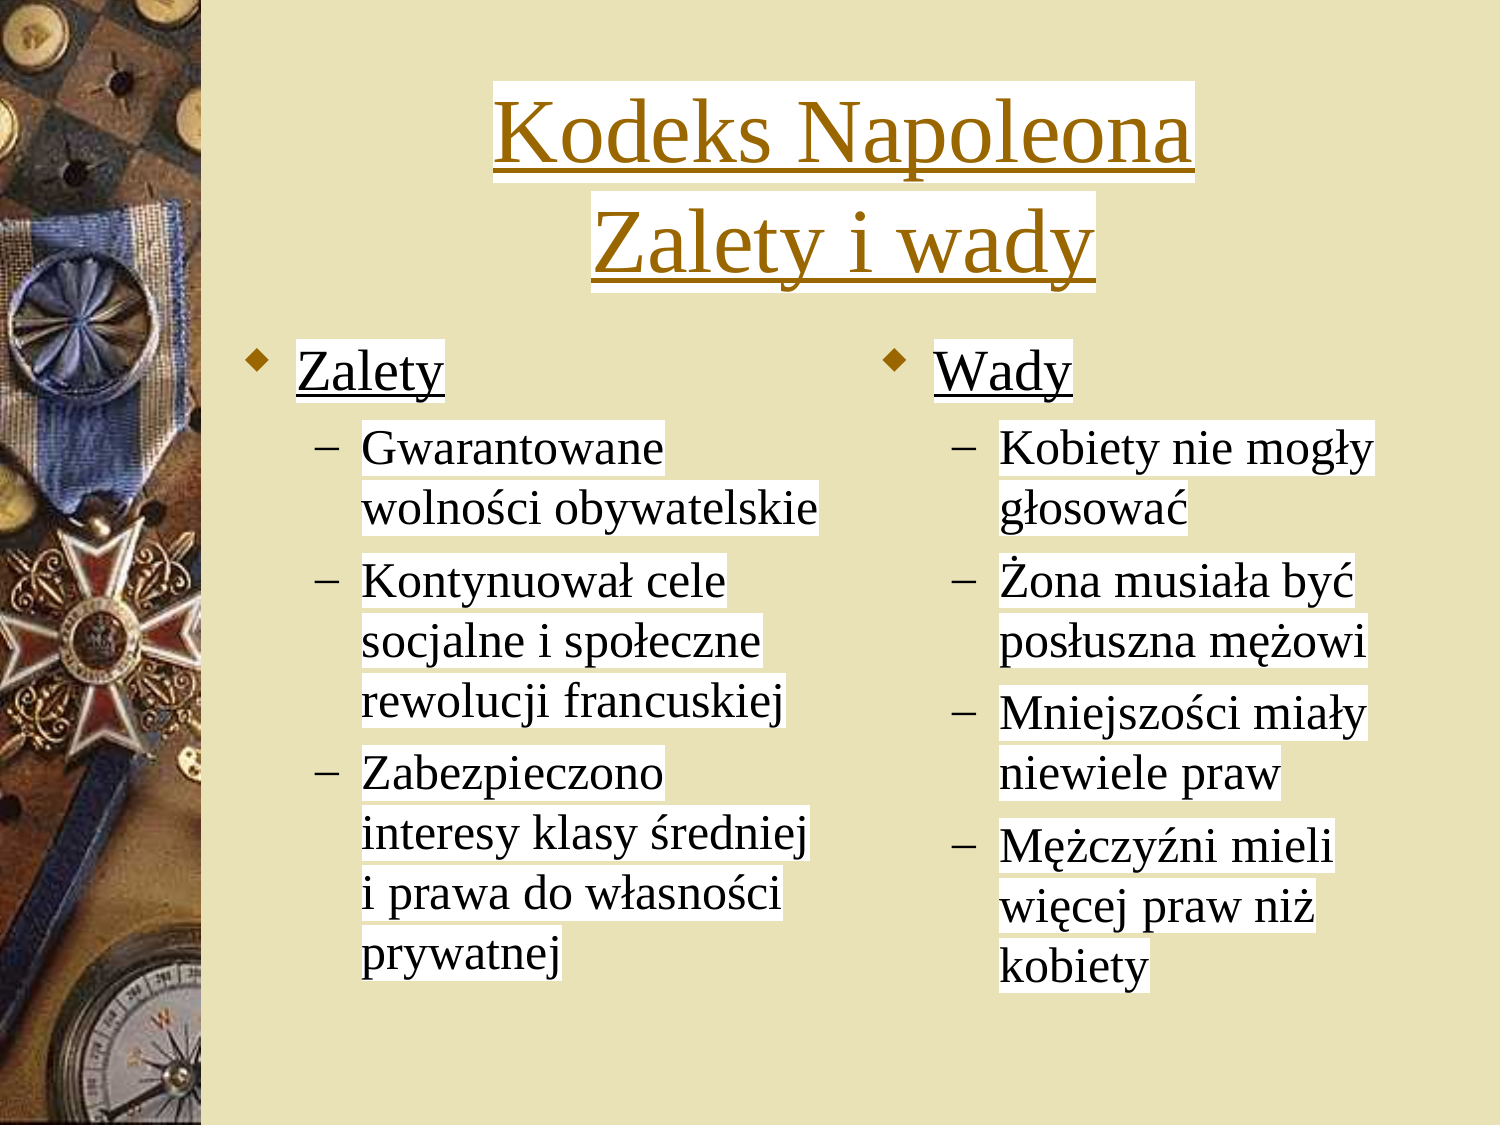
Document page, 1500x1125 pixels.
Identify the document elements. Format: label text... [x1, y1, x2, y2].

list Wady Kobiety nie mogły głosować Żona musiała być posłuszna mężowi Mniejszości miały niewiele praw Mężczyźni mieli więcej praw niż kobiety [862, 324, 1476, 1000]
picture [0, 0, 201, 1125]
title Kodeks Napoleona Zalety i wady [224, 87, 1463, 275]
list Zalety Gwarantowane wolności obywatelskie Kontynuował cele socjalne i społeczne rewolucji francuskiej Zabezpieczono interesy klasy średniej i prawa do własności prywatnej [225, 324, 838, 1000]
